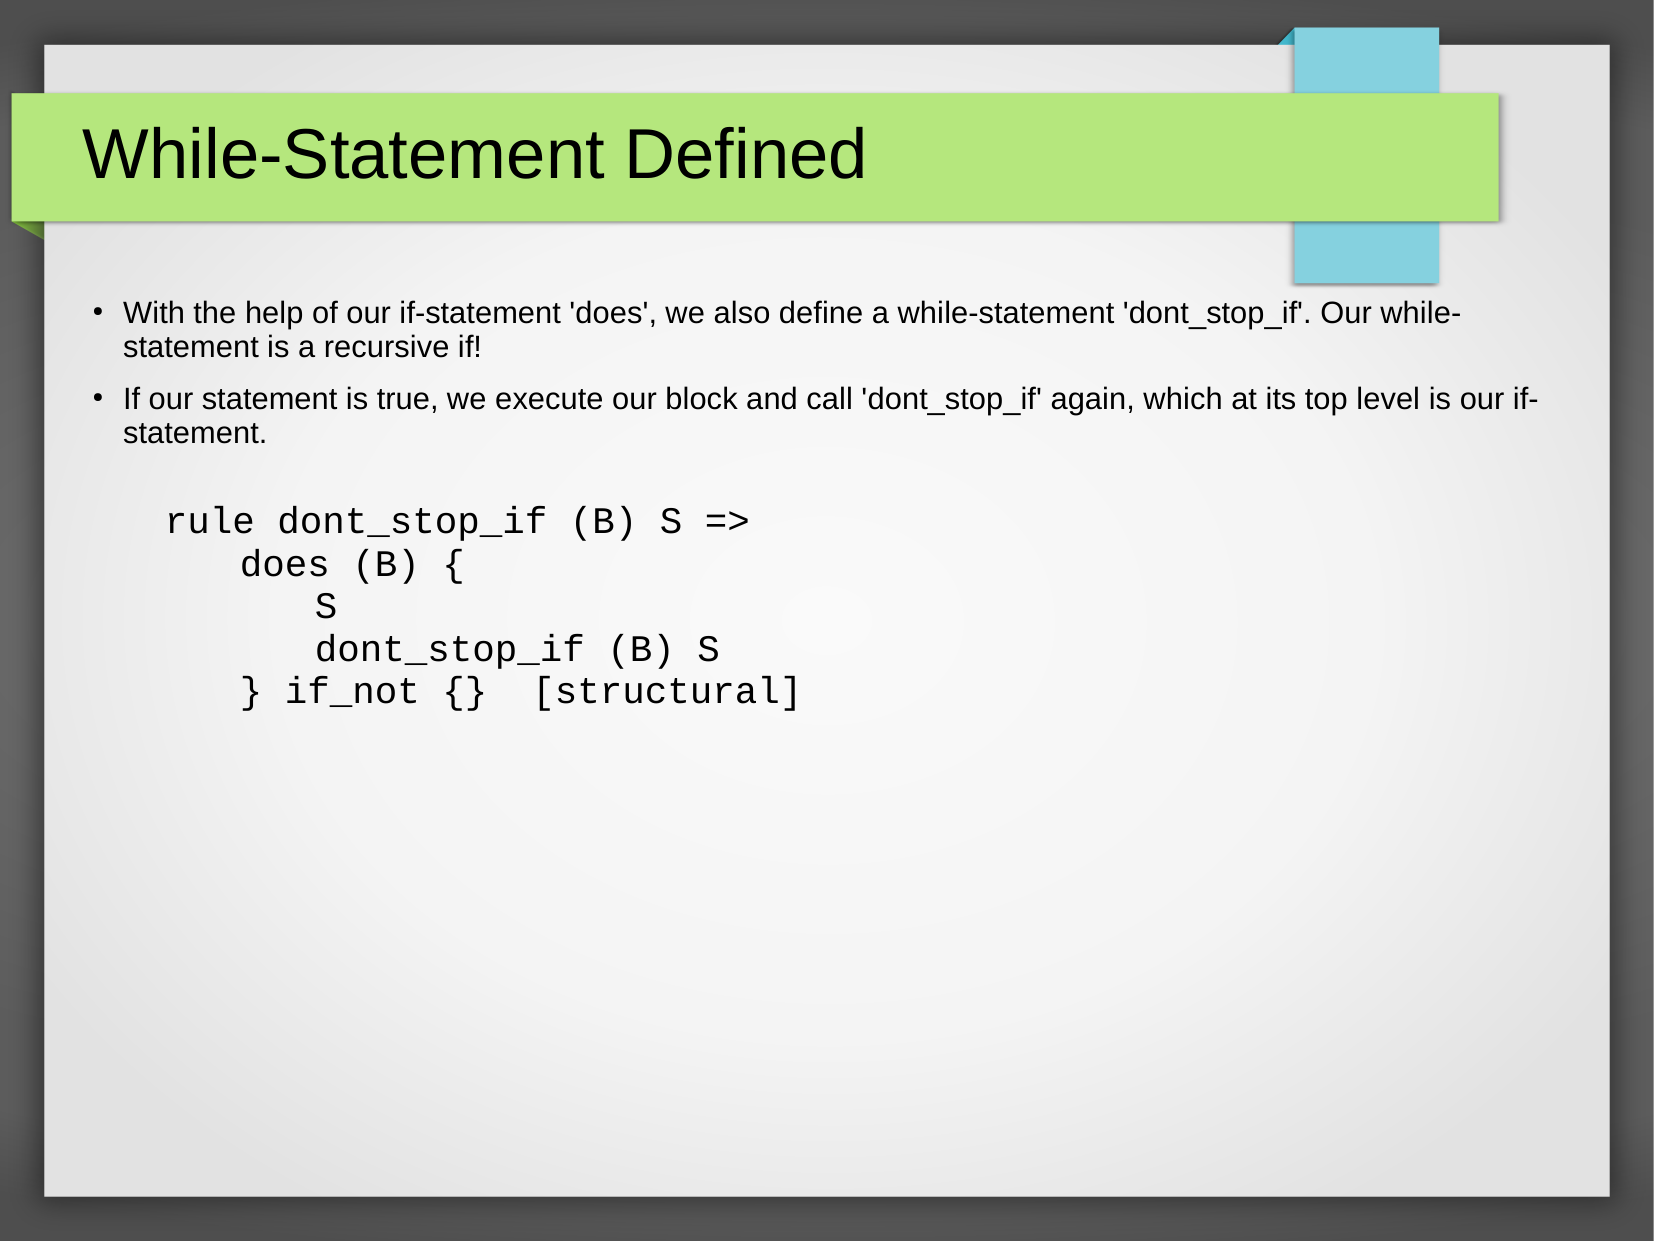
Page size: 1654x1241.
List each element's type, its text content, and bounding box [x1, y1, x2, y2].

picture [0, 0, 1654, 1241]
list With the help of our if-statement 'does', we also define a while-statement 'dont_stop_if'. Our while-statement is a recursive if! If our statement is true, we execute our block and call 'dont_stop_if' again, which at its top level is our if-statement. [82, 295, 1571, 451]
text_box rule dont_stop_if (B) S => does (B) { S dont_stop_if (B) S } if_not {} [structural] [150, 495, 1485, 698]
title While-Statement Defined [82, 94, 1264, 213]
